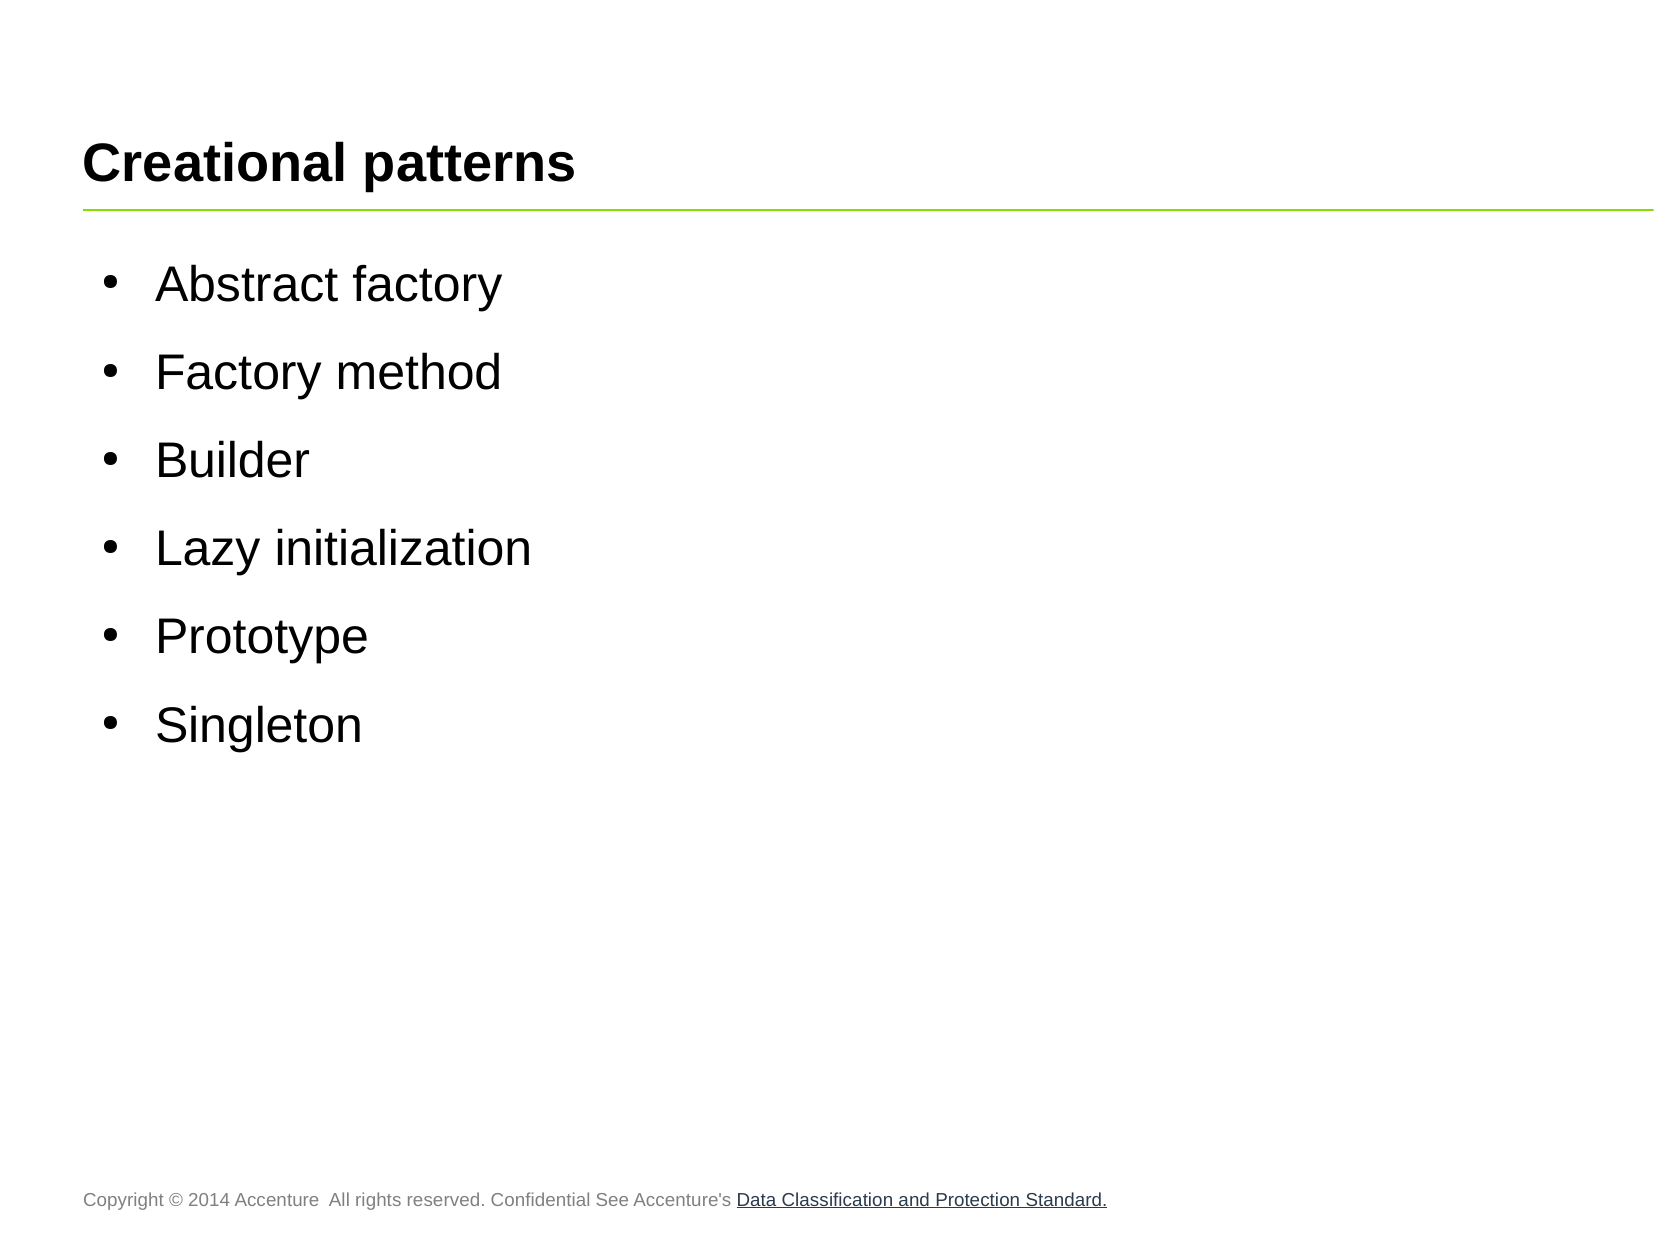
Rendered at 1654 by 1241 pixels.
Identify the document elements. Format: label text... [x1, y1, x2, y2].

list Abstract factory Factory method Builder Lazy initialization Prototype Singleton [84, 255, 1573, 1166]
title Creational patterns [82, 90, 1571, 236]
